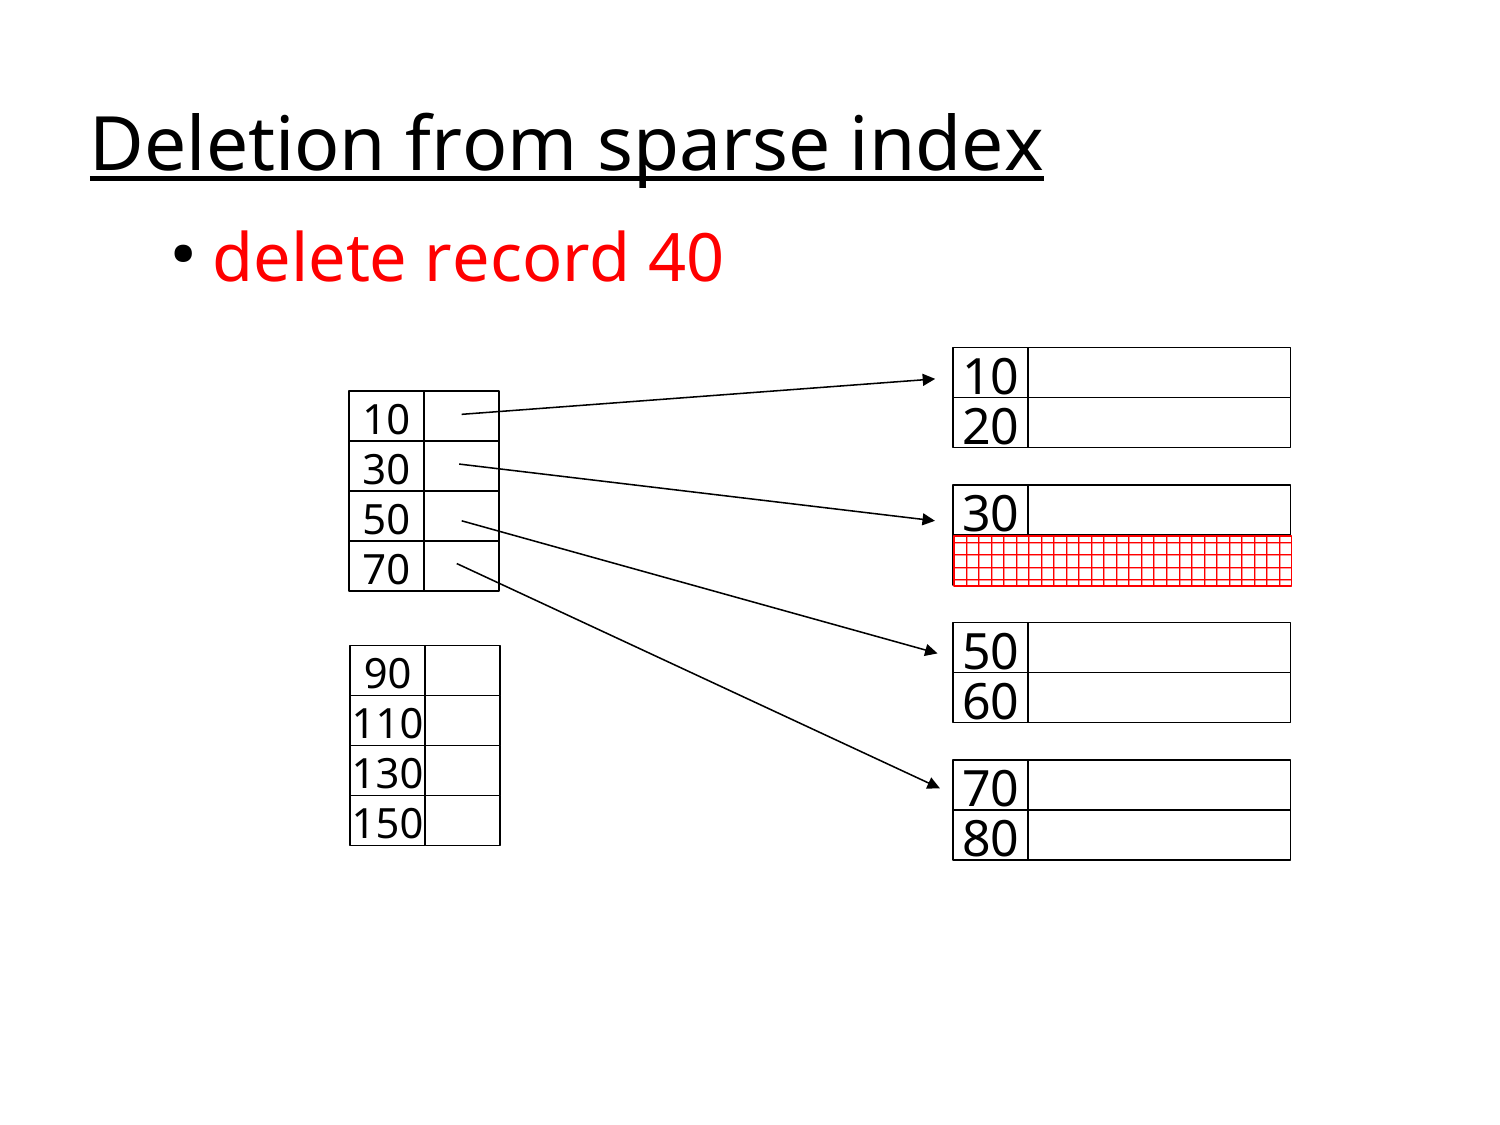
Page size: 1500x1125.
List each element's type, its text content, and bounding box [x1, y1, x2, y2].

text_box 60 [953, 673, 1028, 723]
text_box 70 [953, 760, 1028, 811]
text_box [423, 390, 499, 591]
title Deletion from sparse index [75, 75, 1351, 201]
list [87, 312, 1363, 988]
text_box 10 [953, 347, 1028, 398]
text_box 150 [350, 795, 426, 846]
text_box 10 [348, 390, 423, 440]
text_box 30 [953, 485, 1028, 535]
text_box [1028, 622, 1291, 723]
text_box 130 [350, 745, 425, 795]
text_box 70 [348, 540, 424, 591]
text_box 50 [953, 622, 1028, 673]
text_box [953, 485, 1292, 586]
text_box [1028, 760, 1291, 861]
text_box delete record 40 [88, 204, 734, 300]
text_box [1028, 347, 1291, 448]
text_box 50 [348, 490, 423, 540]
text_box 110 [350, 695, 426, 745]
text_box 90 [350, 645, 425, 695]
text_box 20 [953, 398, 1028, 448]
text_box [425, 645, 501, 846]
text_box 80 [953, 811, 1028, 861]
text_box 30 [348, 440, 424, 490]
